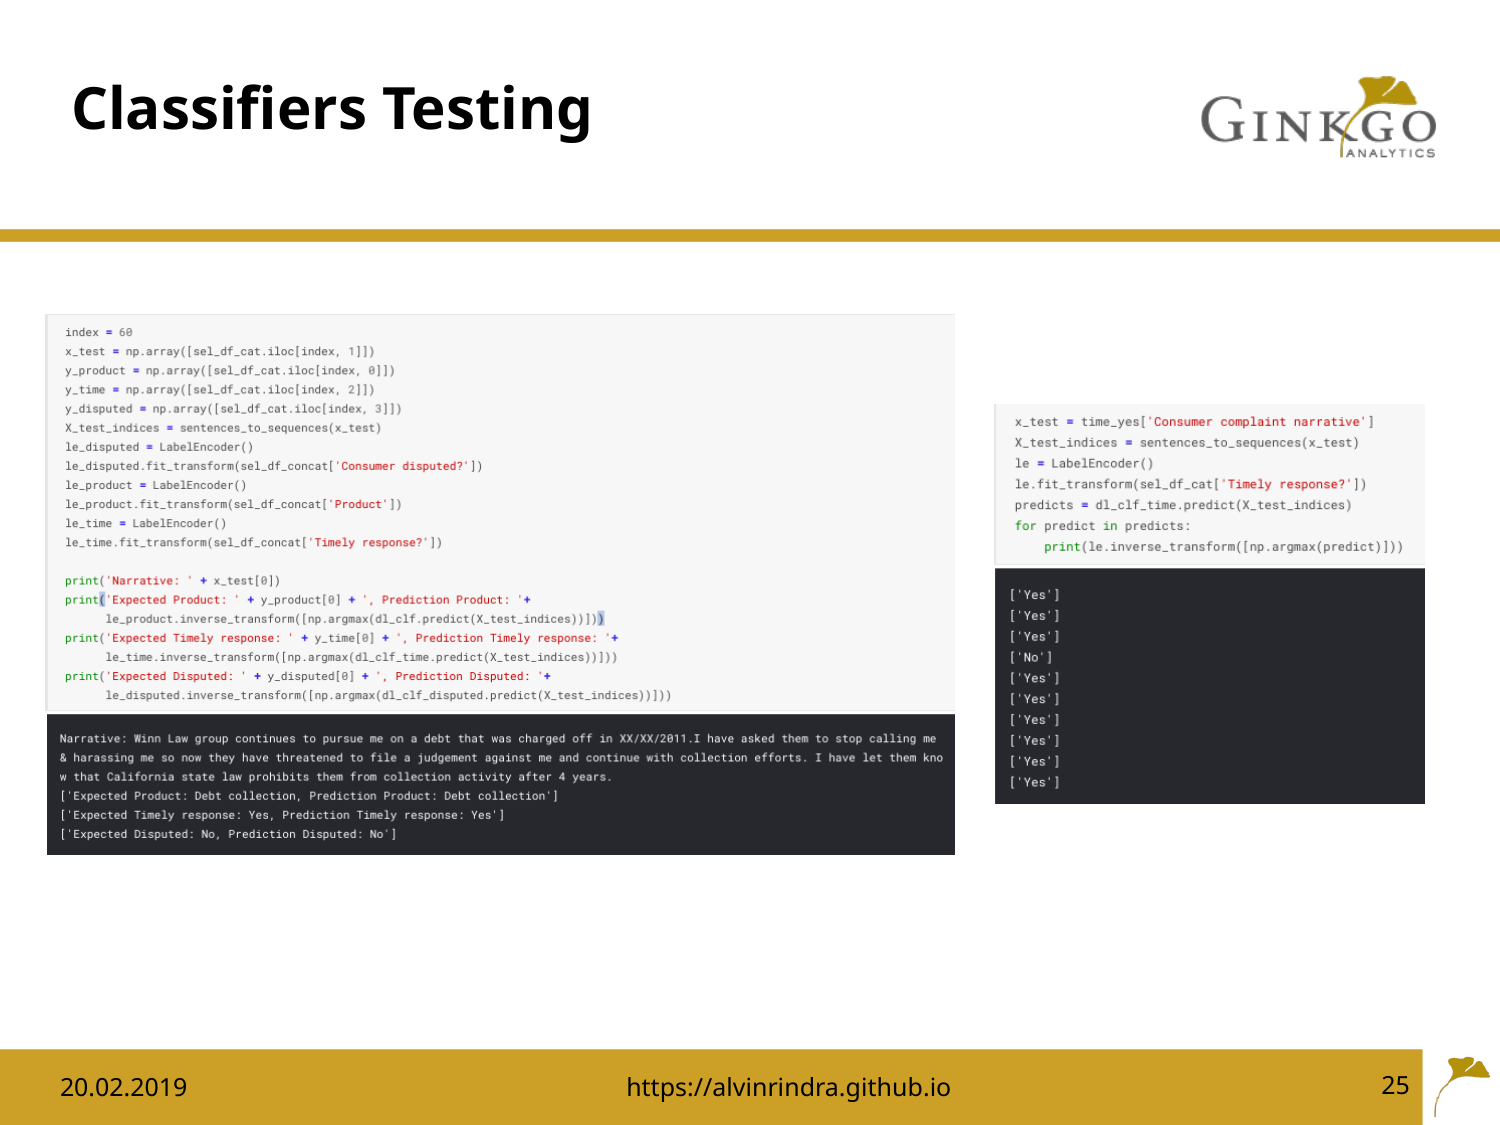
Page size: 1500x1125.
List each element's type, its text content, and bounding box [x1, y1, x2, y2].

picture [0, 0, 1500, 1125]
list [60, 289, 1425, 1081]
text_box https://alvinrindra.github.io [266, 1056, 993, 1117]
text_box 20.02.2019 [60, 1056, 266, 1117]
text_box <number> [1196, 1056, 1425, 1117]
list Classifiers Testing [71, 71, 1066, 255]
